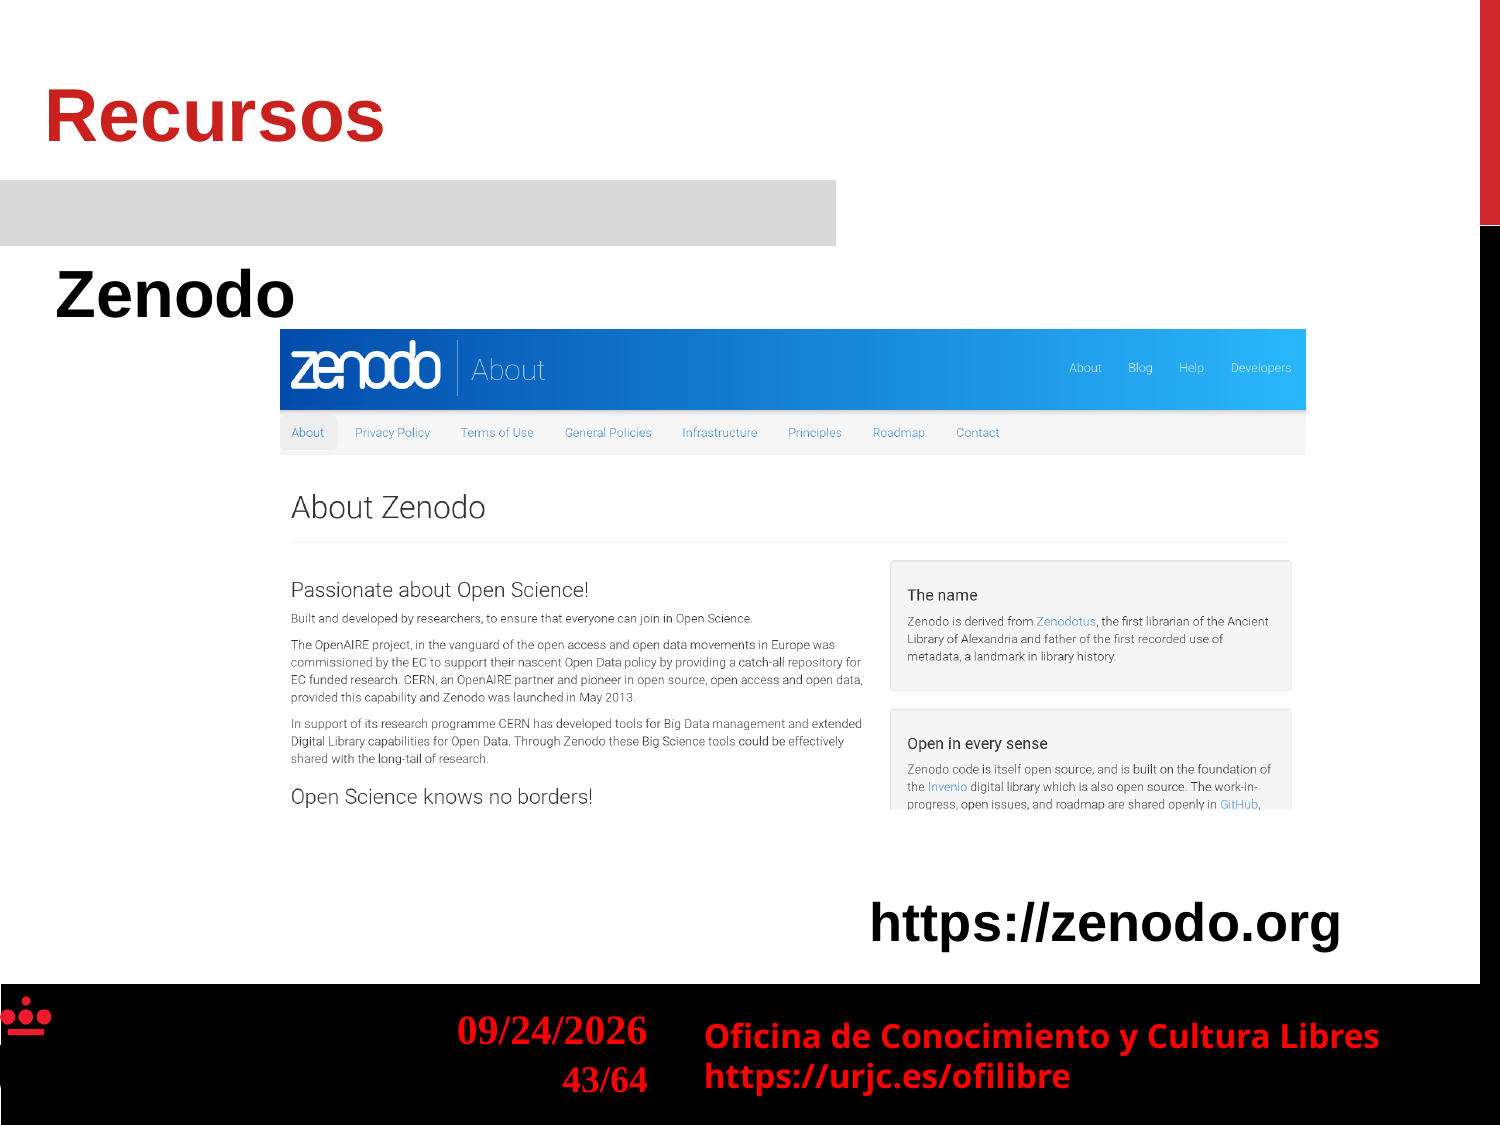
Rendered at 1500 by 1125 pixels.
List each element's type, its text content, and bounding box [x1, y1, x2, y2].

picture [280, 329, 1306, 811]
title [75, 15, 1425, 172]
text_box Zenodo [40, 249, 811, 340]
text_box https://zenodo.org [855, 885, 1456, 976]
text_box Recursos [30, 66, 1036, 249]
